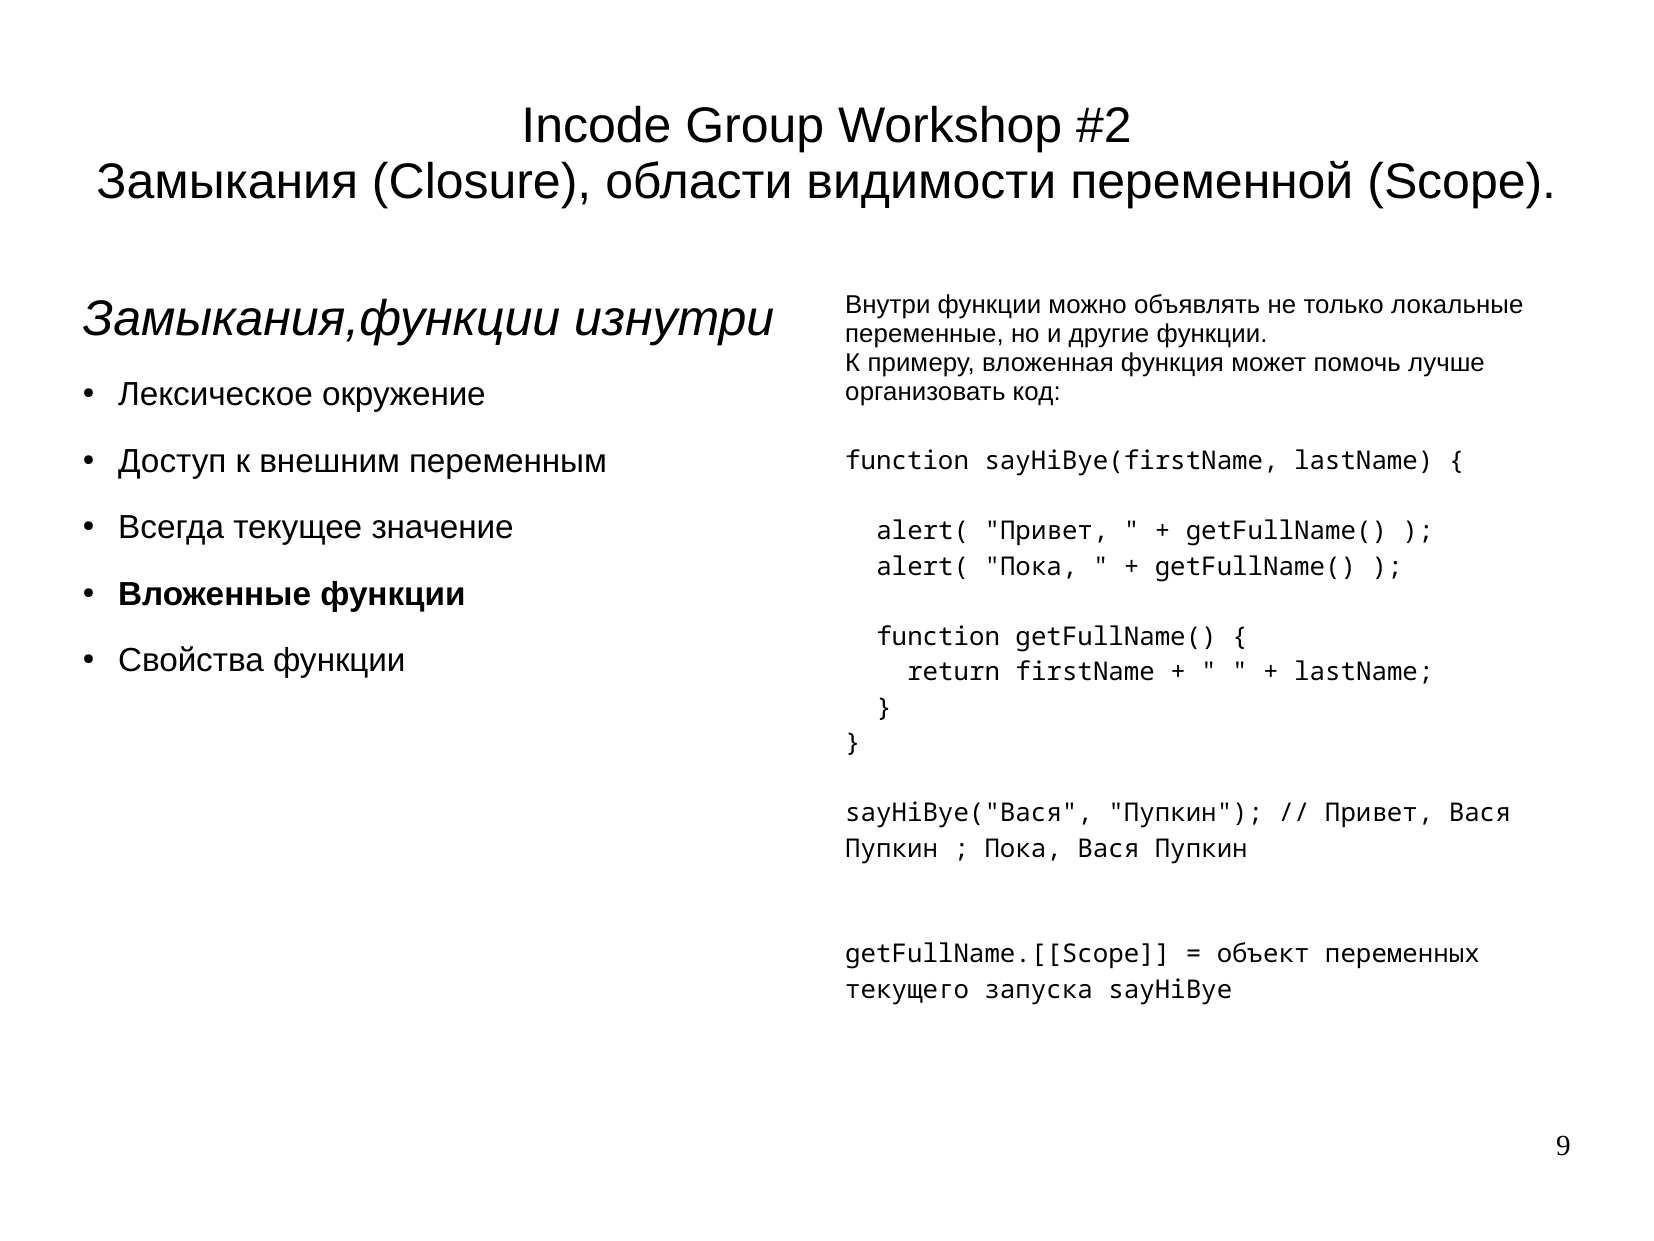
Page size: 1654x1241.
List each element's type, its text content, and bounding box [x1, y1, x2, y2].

list Замыкания,функции изнутри Лексическое окружение Доступ к внешним переменным Всегда текущее значение Вложенные функции Свойства функции [82, 290, 809, 1010]
title Incode Group Workshop #2 Замыкания (Closure), области видимости переменной (Scope). [82, 49, 1571, 257]
list Внутри функции можно объявлять не только локальные переменные, но и другие функции. К примеру, вложенная функция может помочь лучше организовать код: function sayHiBye(firstName, lastName) { alert( "Привет, " + getFullName() ); alert( "Пока, " + getFullName() ); function getFullName() { return firstName + " " + lastName; } } sayHiBye("Вася", "Пупкин"); // Привет, Вася Пупкин ; Пока, Вася Пупкин getFullName.[[Scope]] = объект переменных текущего запуска sayHiBye [845, 290, 1572, 1010]
